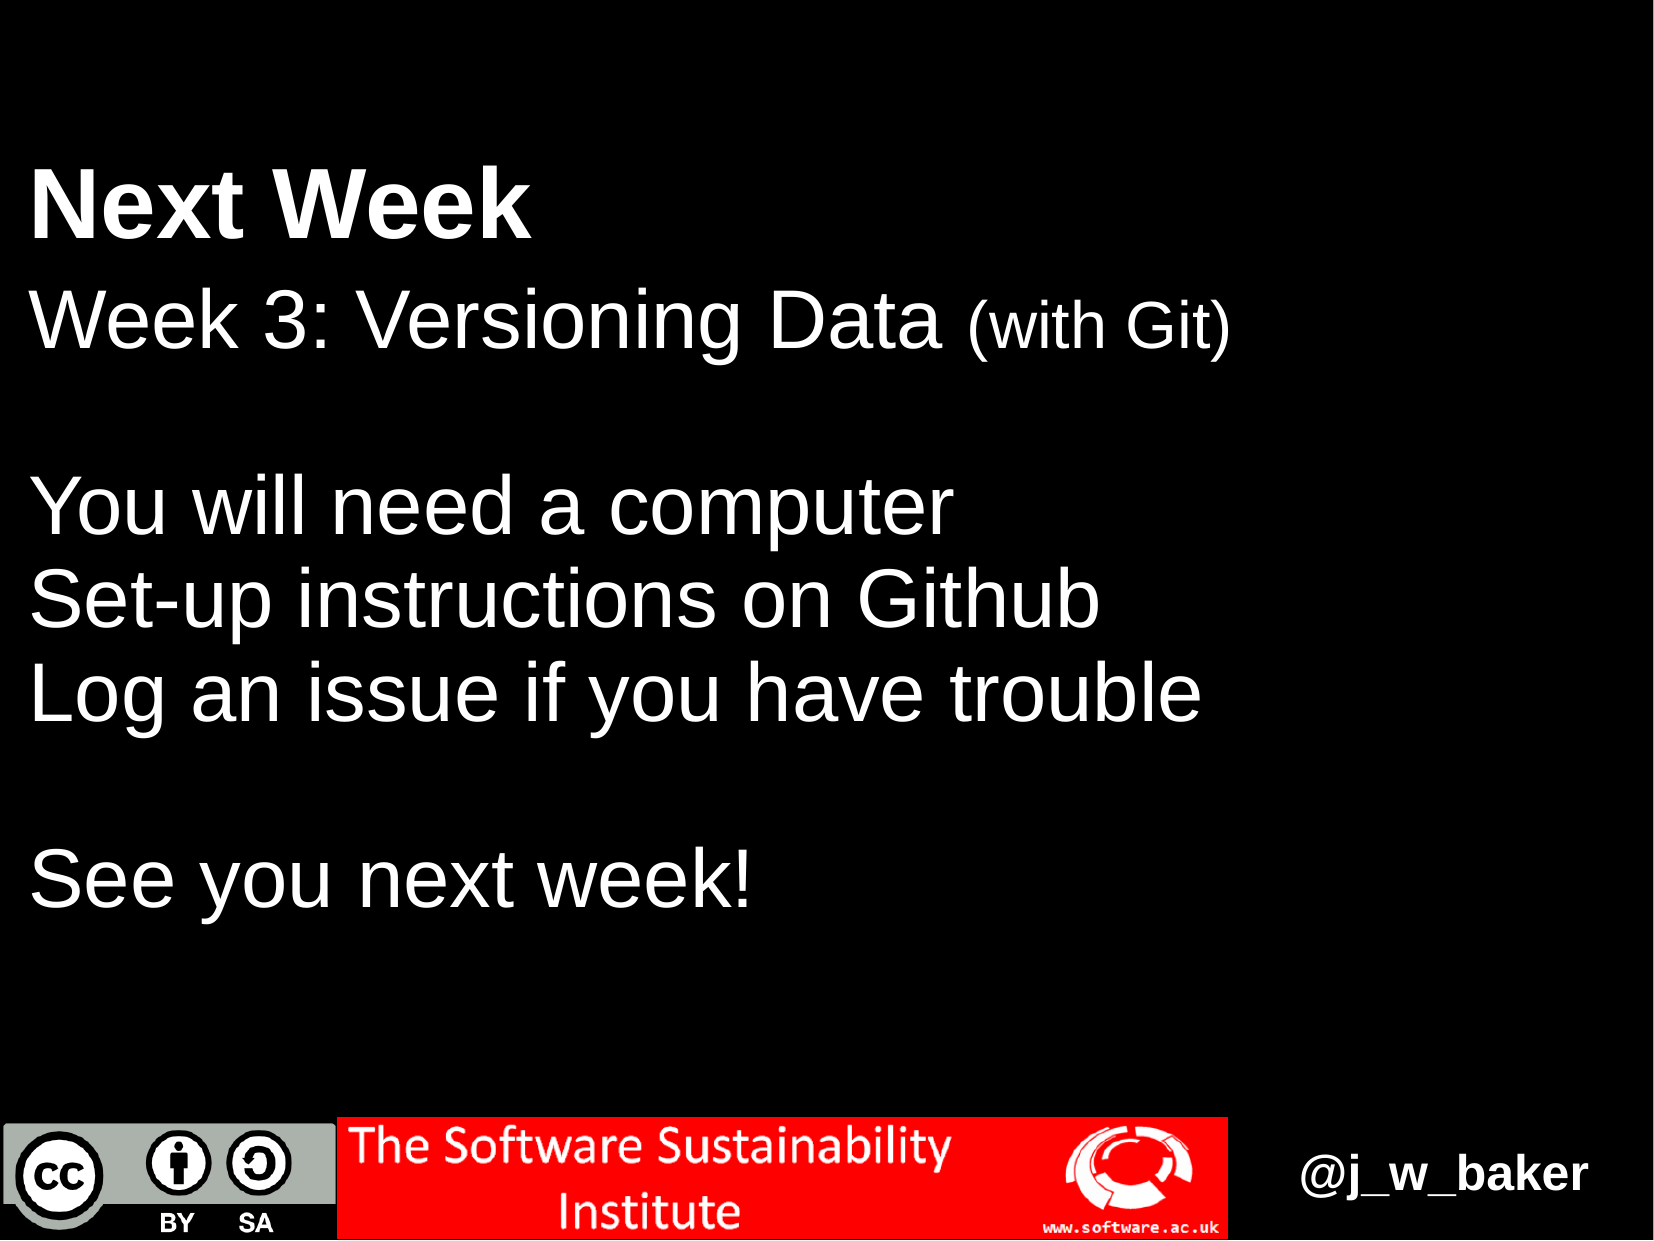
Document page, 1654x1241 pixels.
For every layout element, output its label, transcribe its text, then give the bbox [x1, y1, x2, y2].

text_box Next Week Week 3: Versioning Data (with Git) You will need a computer Set-up instructions on Github Log an issue if you have trouble See you next week! [28, 146, 1623, 926]
picture [0, 1117, 1228, 1239]
text_box @j_w_baker [1266, 1085, 1622, 1241]
